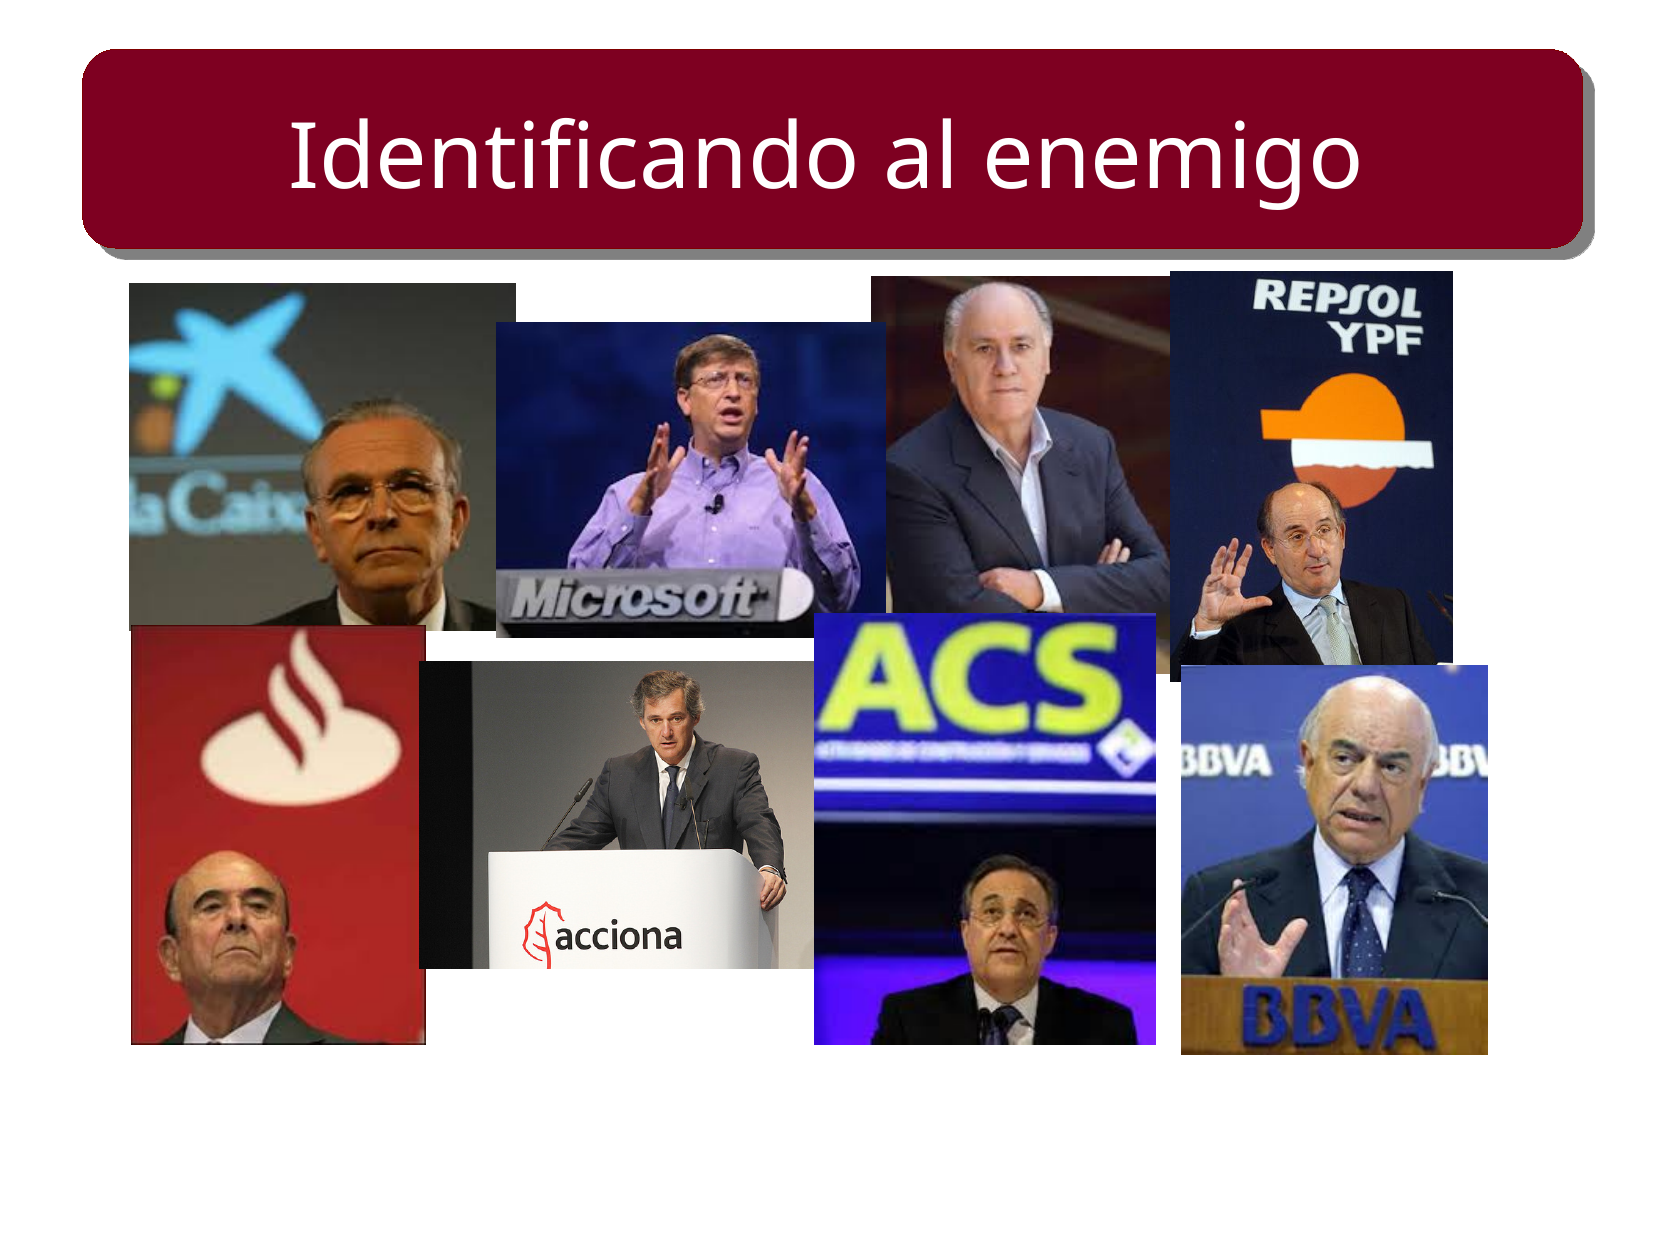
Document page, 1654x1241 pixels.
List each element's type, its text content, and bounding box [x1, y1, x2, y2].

picture [129, 271, 1488, 1055]
title Identificando al enemigo [82, 49, 1571, 257]
